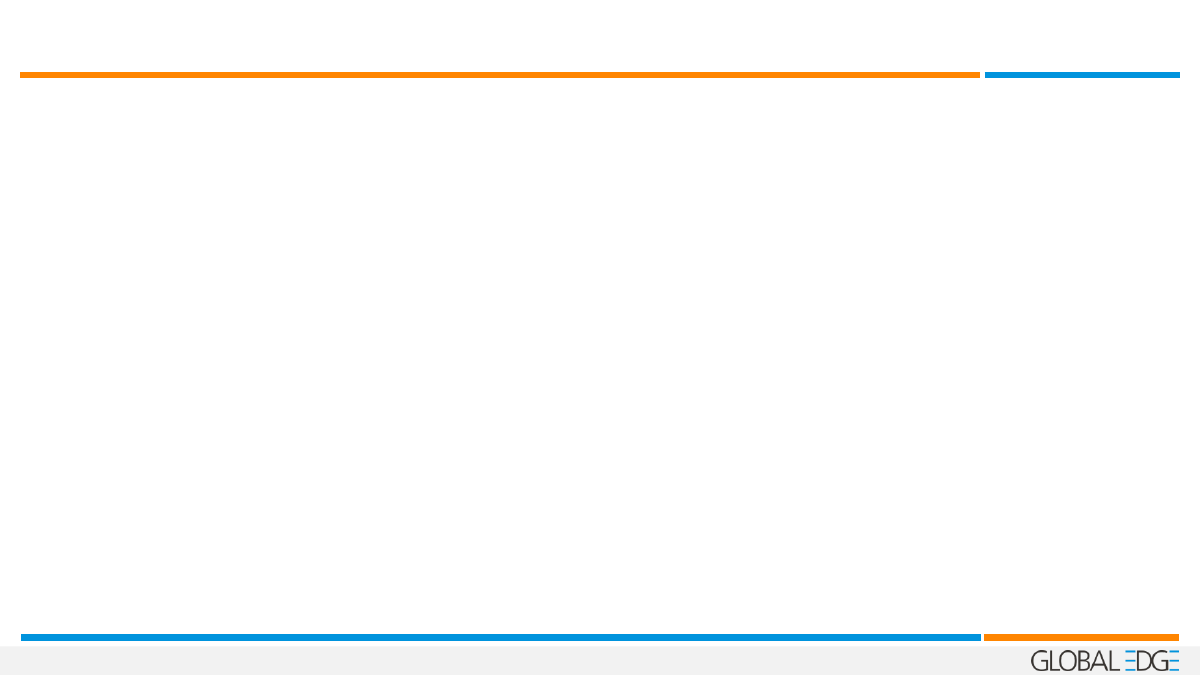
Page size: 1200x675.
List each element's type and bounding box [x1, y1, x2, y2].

picture [1031, 650, 1179, 671]
